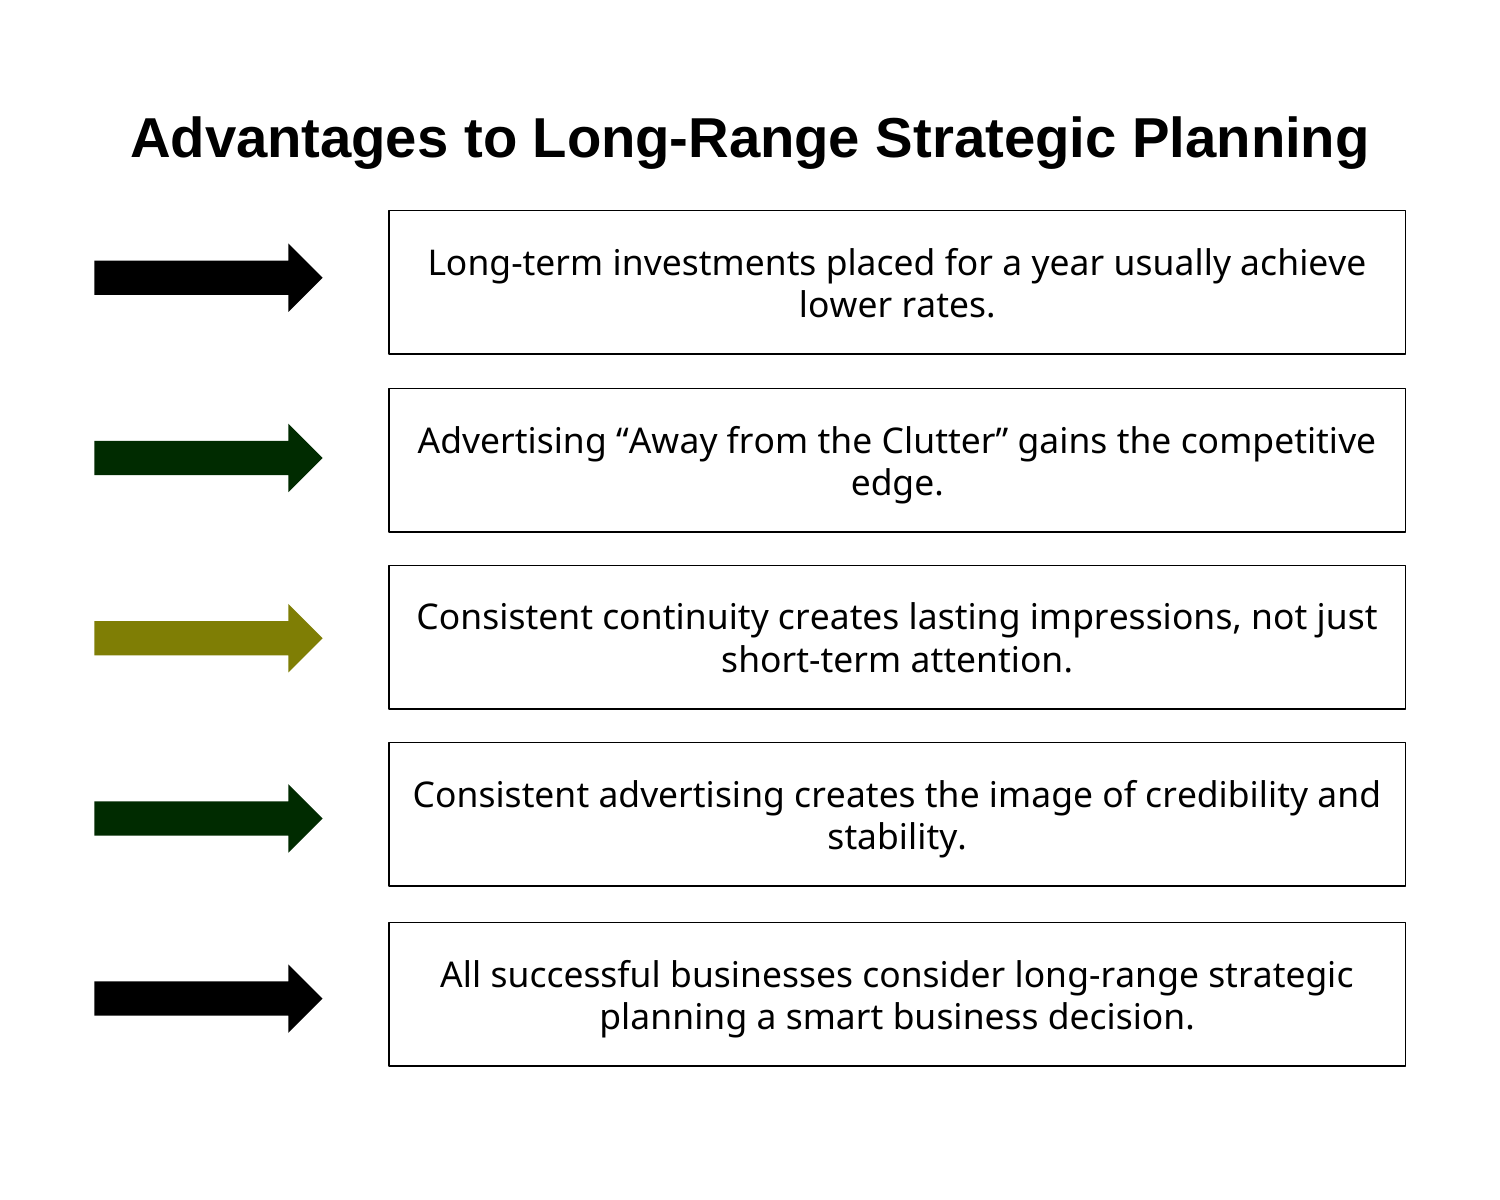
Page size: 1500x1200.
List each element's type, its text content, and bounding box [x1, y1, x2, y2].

text_box [94, 603, 323, 673]
text_box Advertising “Away from the Clutter” gains the competitive edge. [388, 388, 1406, 532]
text_box All successful businesses consider long-range strategic planning a smart business decision. [388, 922, 1406, 1067]
text_box [94, 243, 323, 312]
text_box [94, 964, 323, 1033]
text_box [94, 423, 323, 493]
title Advantages to Long-Range Strategic Planning [113, 78, 1387, 193]
text_box Long-term investments placed for a year usually achieve lower rates. [388, 210, 1406, 354]
text_box [94, 784, 323, 853]
text_box Consistent continuity creates lasting impressions, not just short-term attention. [388, 565, 1406, 709]
text_box Consistent advertising creates the image of credibility and stability. [388, 742, 1406, 886]
